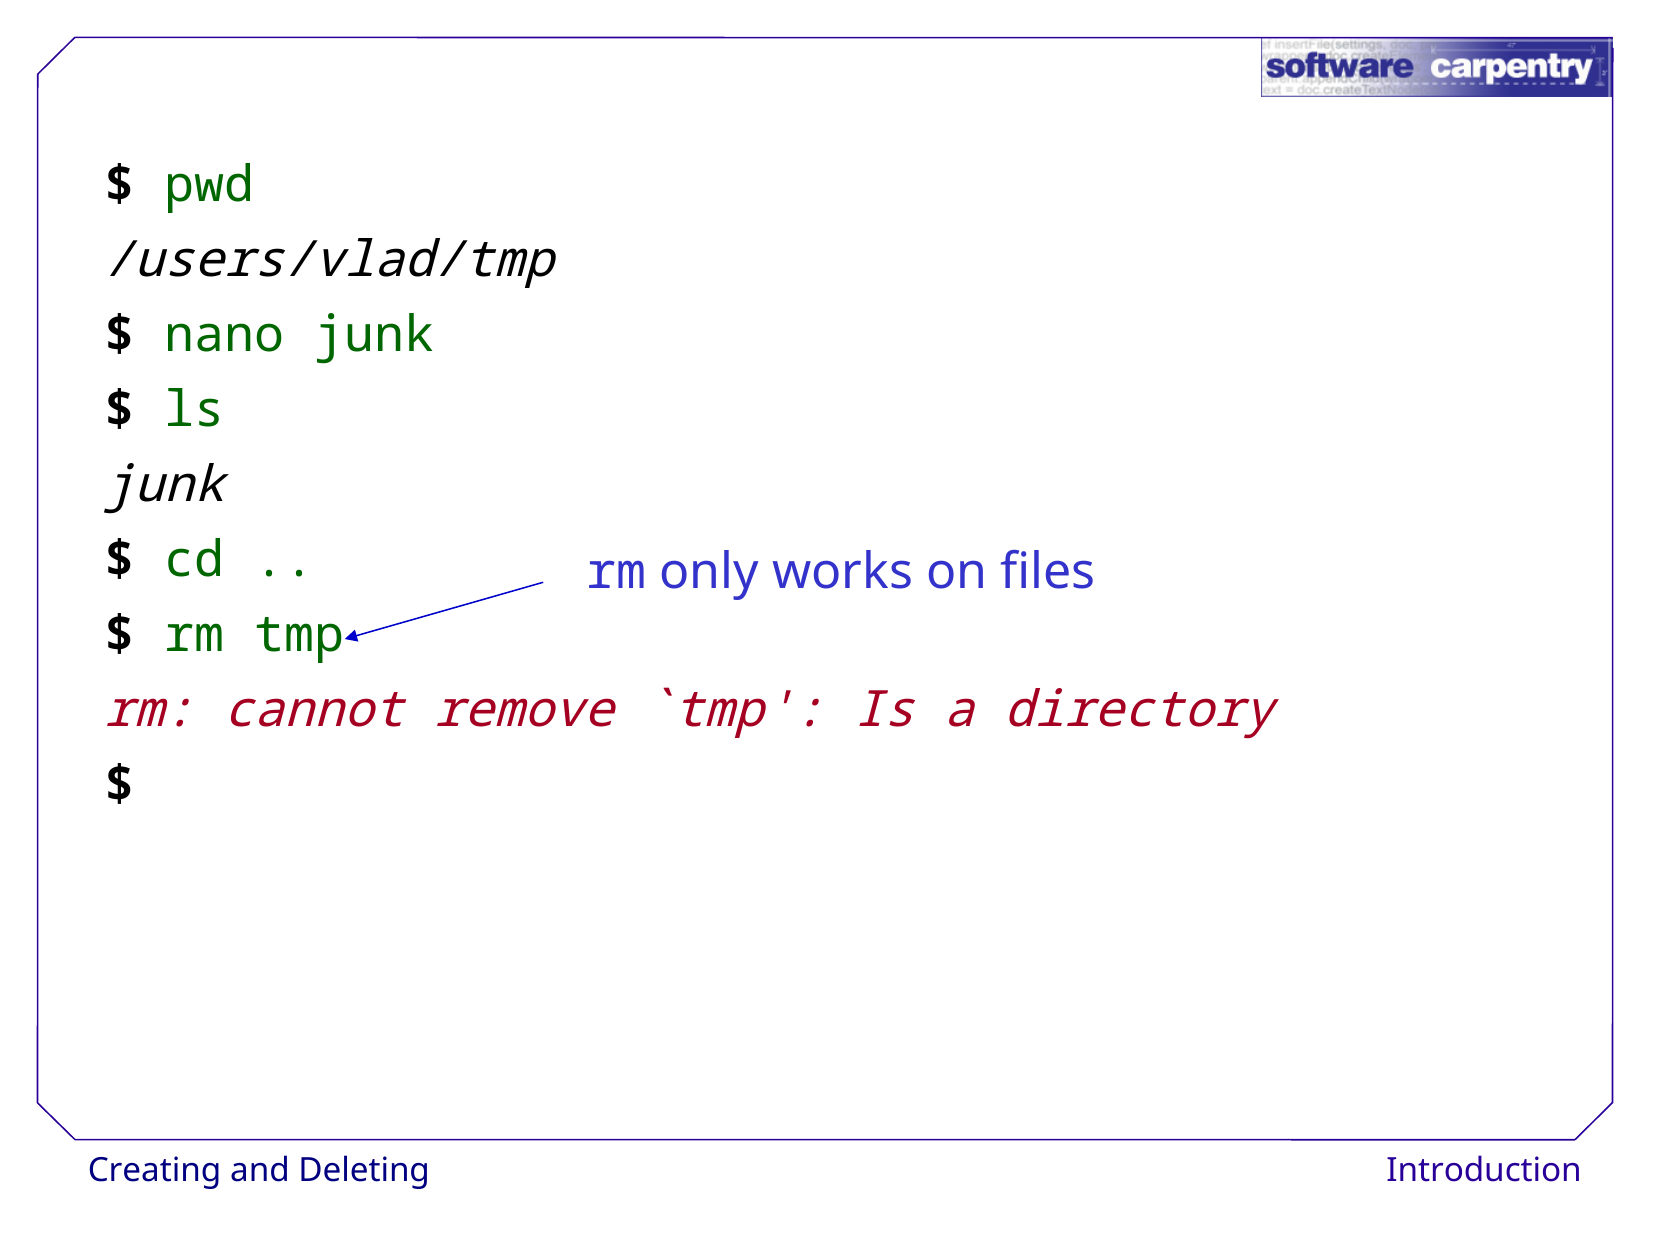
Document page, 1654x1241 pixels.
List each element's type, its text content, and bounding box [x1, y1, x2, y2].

picture [1261, 39, 1613, 97]
text_box rm only works on files [571, 516, 1536, 630]
text_box $ pwd /users/vlad/tmp $ nano junk $ ls junk $ cd .. $ rm tmp rm: cannot remove `tmp': Is a directory $ [89, 128, 1512, 1121]
